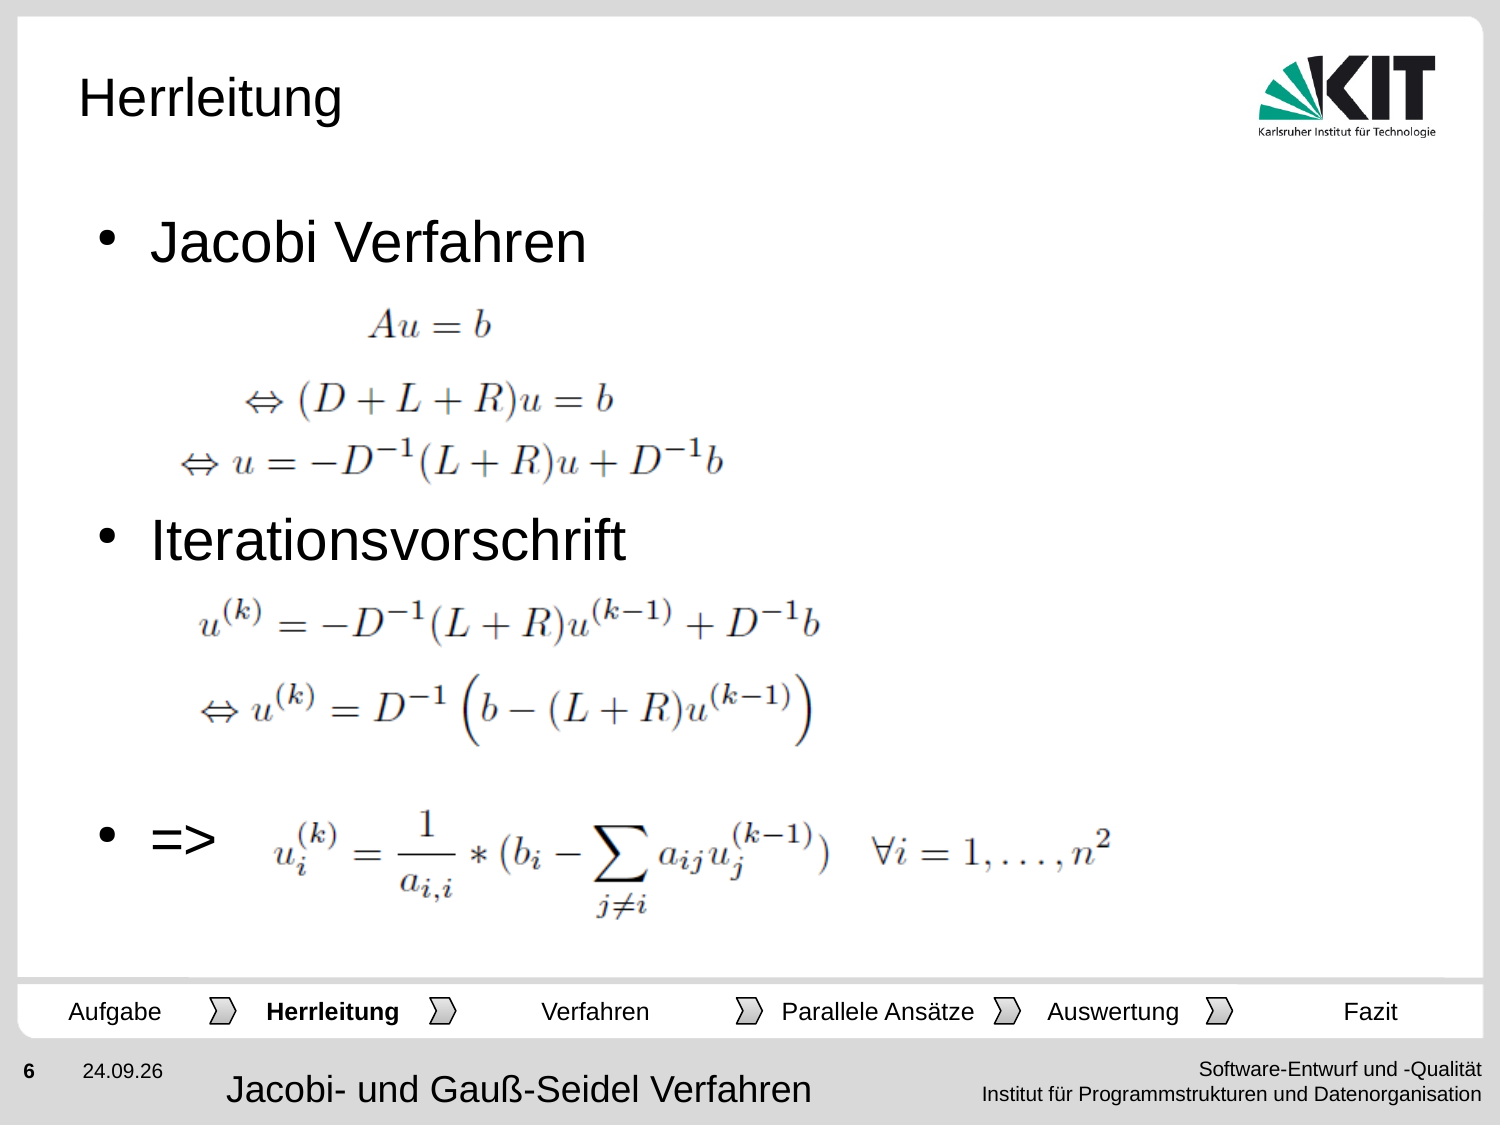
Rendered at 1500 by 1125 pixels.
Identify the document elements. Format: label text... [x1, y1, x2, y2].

text_box Parallele Ansätze [766, 988, 991, 1033]
title Herrleitung [64, 54, 1198, 147]
text_box Aufgabe [53, 988, 177, 1033]
text_box Auswertung [1032, 988, 1195, 1033]
text_box [994, 997, 1021, 1024]
text_box Fazit [1328, 988, 1413, 1033]
text_box [209, 997, 236, 1024]
text_box [1206, 997, 1233, 1024]
picture [0, 0, 1500, 1125]
text_box Herrleitung [251, 988, 415, 1033]
text_box [736, 997, 763, 1024]
text_box Verfahren [526, 988, 666, 1033]
list Jacobi Verfahren Iterationsvorschrift => [64, 196, 1436, 975]
text_box [429, 997, 456, 1024]
footer Jacobi- und Gauß-Seidel Verfahren [211, 1057, 957, 1117]
